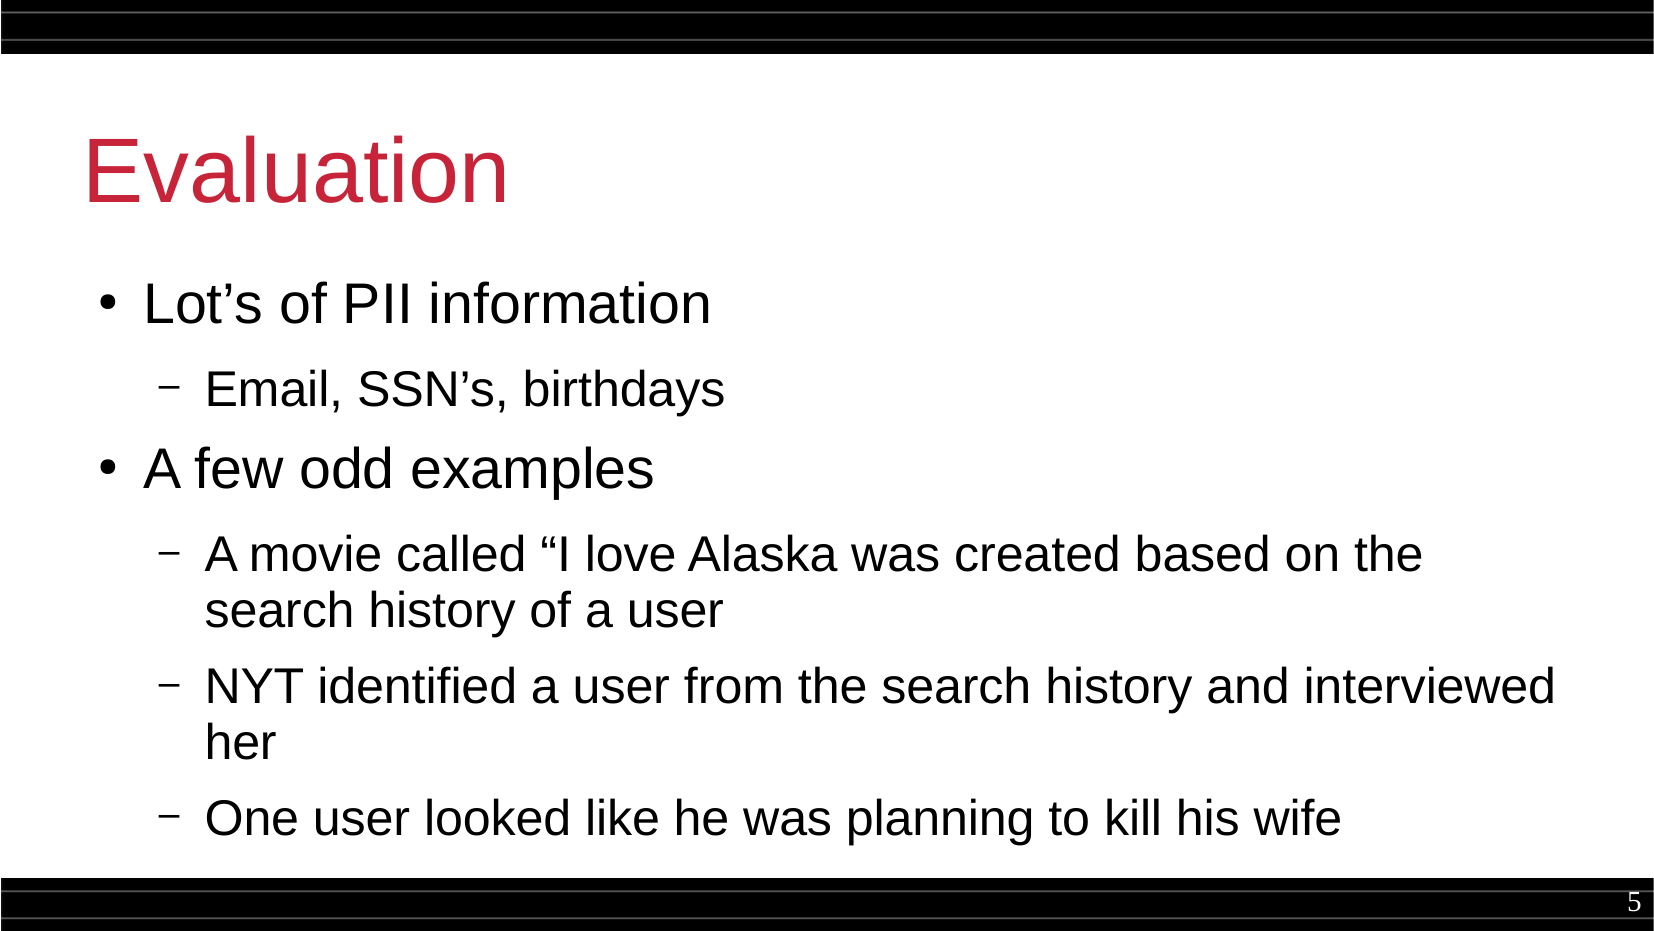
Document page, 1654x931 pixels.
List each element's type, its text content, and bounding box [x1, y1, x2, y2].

picture [1, 0, 1654, 54]
title Evaluation [82, 92, 1571, 249]
list Lot’s of PII information Email, SSN’s, birthdays A few odd examples A movie called “I love Alaska was created based on the search history of a user NYT identified a user from the search history and interviewed her One user looked like he was planning to kill his wife [82, 271, 1571, 851]
picture [1, 878, 1654, 931]
